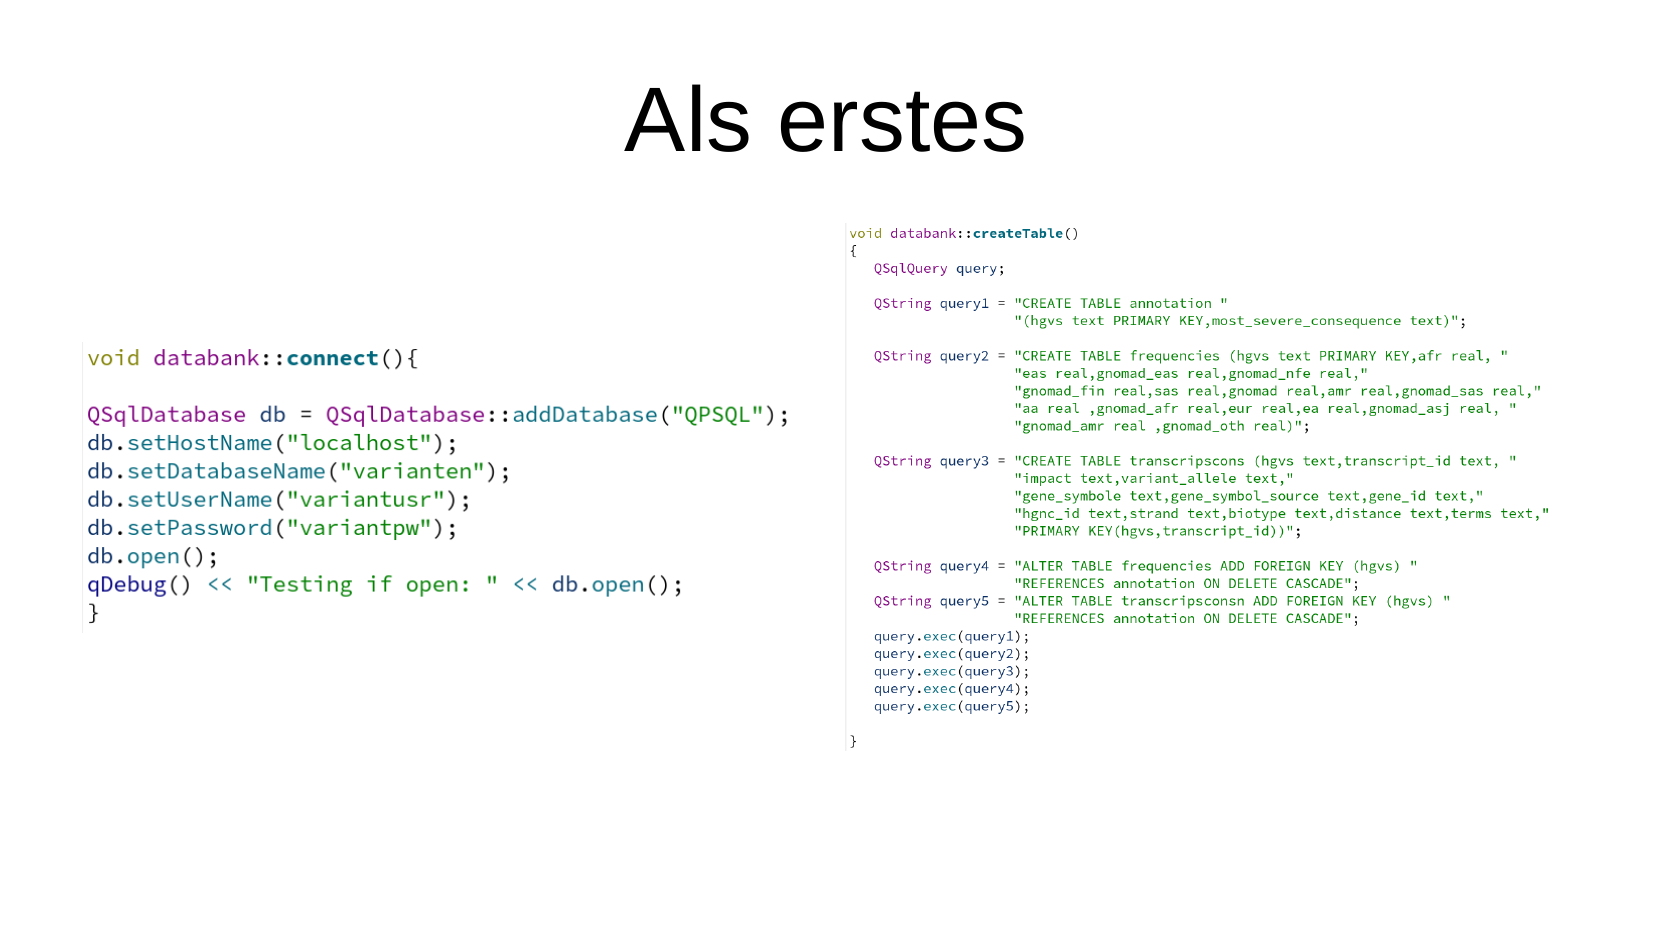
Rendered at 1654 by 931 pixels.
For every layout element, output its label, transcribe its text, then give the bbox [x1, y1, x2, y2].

title Als erstes [82, 37, 1571, 193]
picture [845, 223, 1572, 751]
picture [82, 342, 809, 633]
